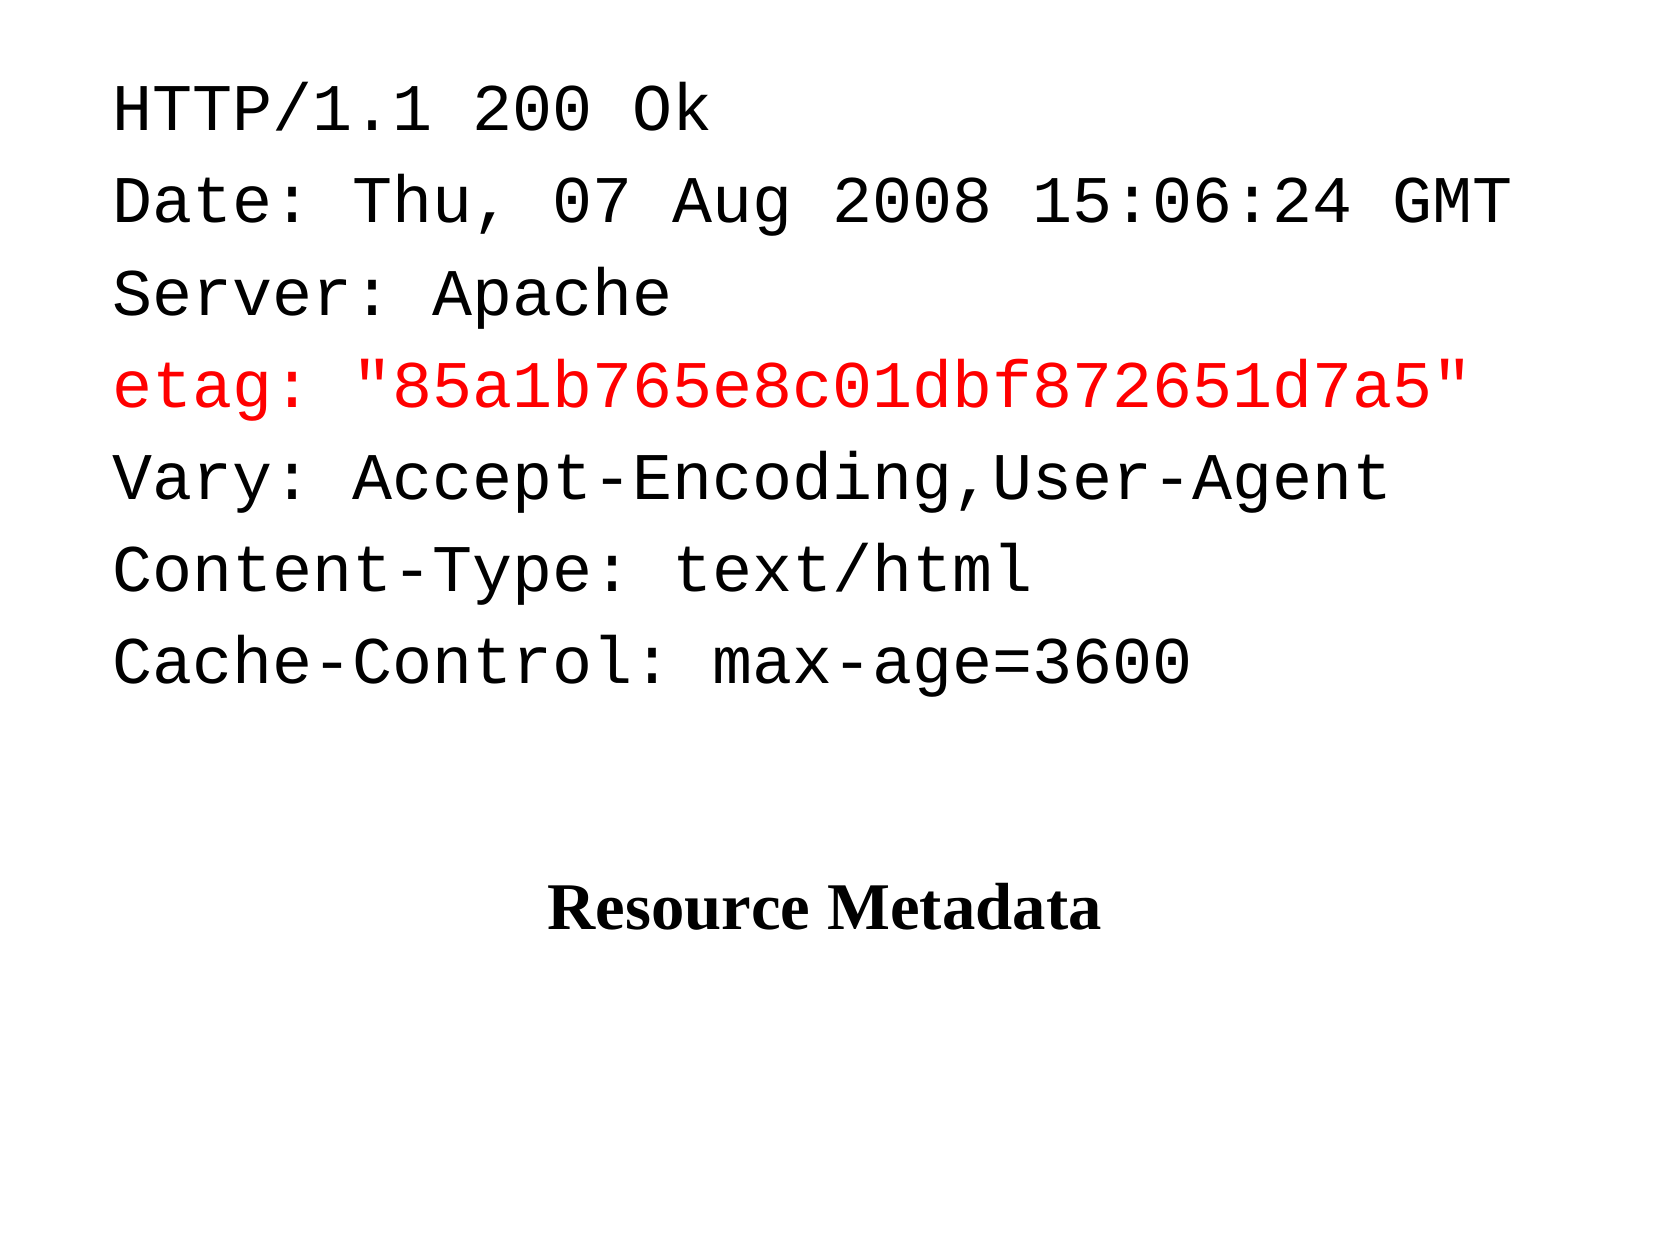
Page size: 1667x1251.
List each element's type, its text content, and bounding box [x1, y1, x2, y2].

text_box HTTP/1.1 200 Ok Date: Thu, 07 Aug 2008 15:06:24 GMT Server: Apache etag: "85a1b765e8c01dbf872651d7a5" Vary: Accept-Encoding,User-Agent Content-Type: text/html Cache-Control: max-age=3600 [112, 75, 1601, 862]
text_box Resource Metadata [37, 862, 1613, 1126]
